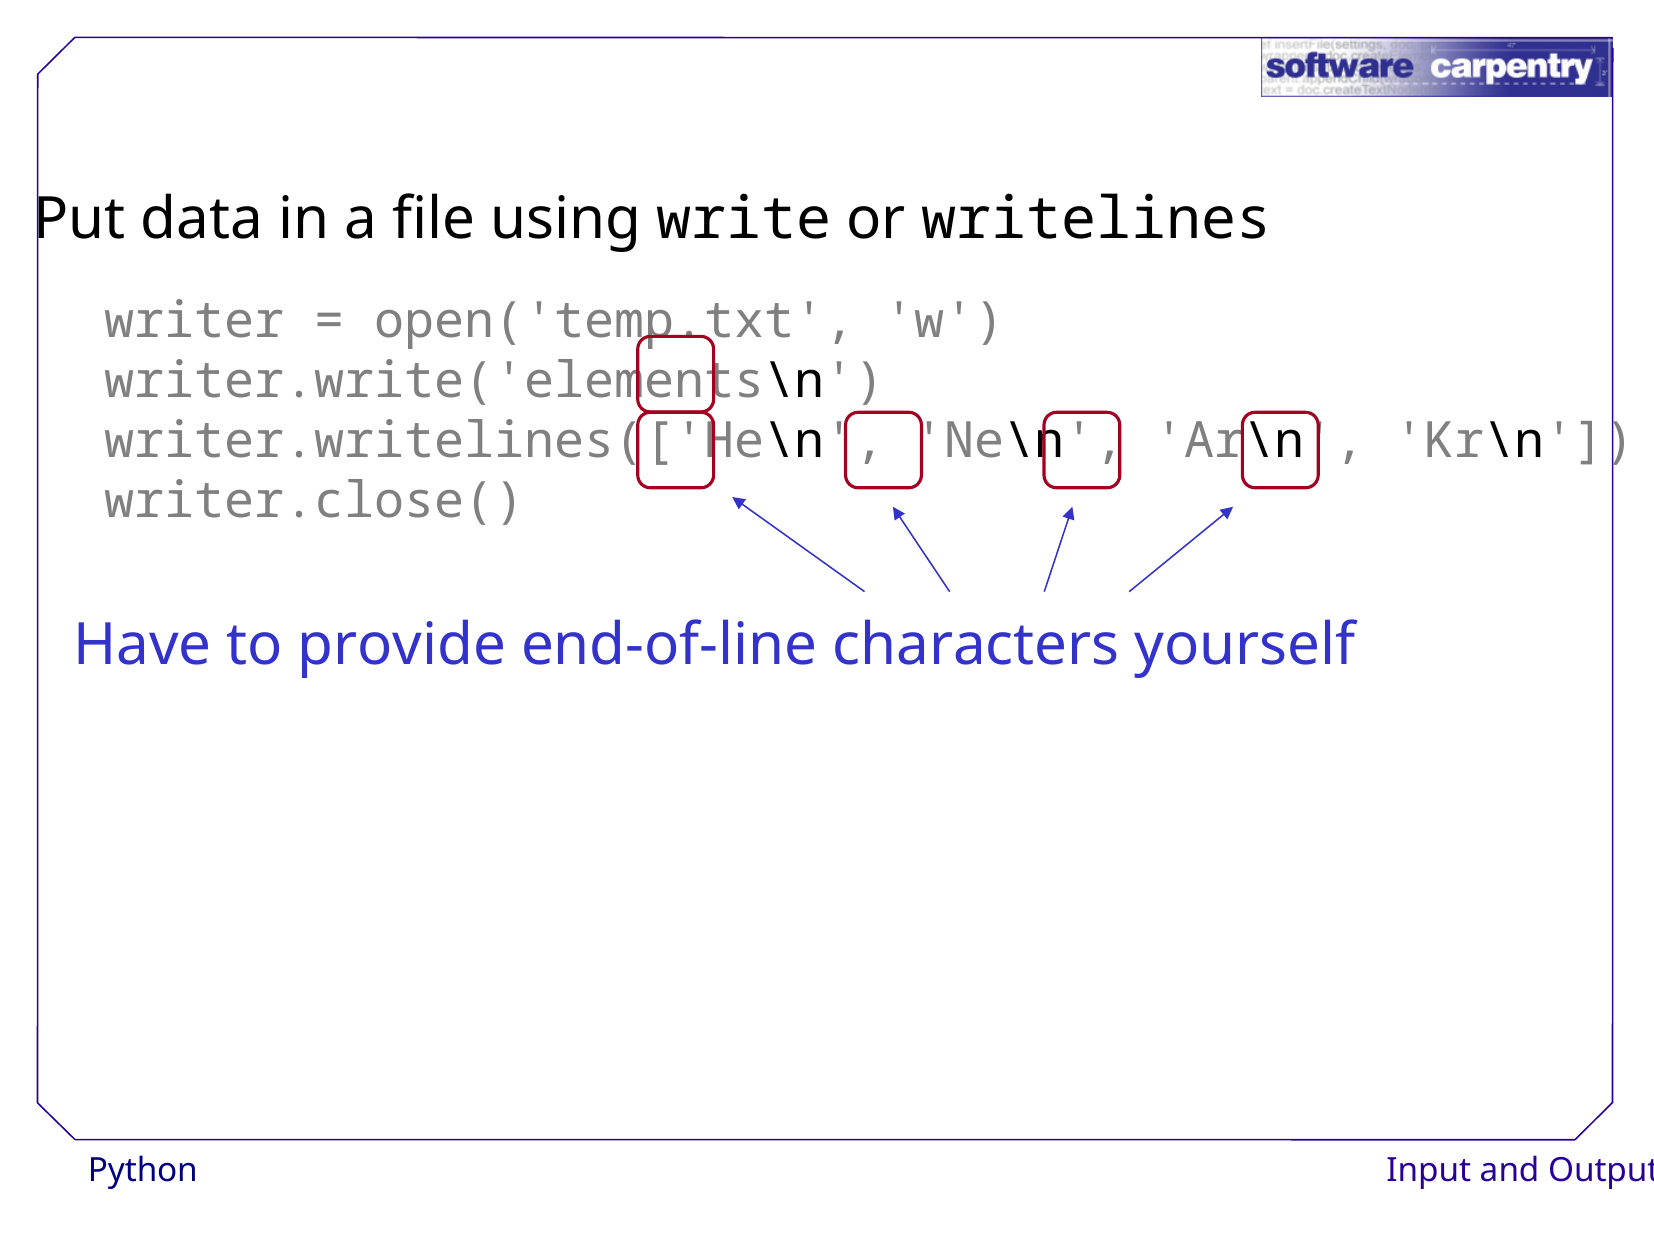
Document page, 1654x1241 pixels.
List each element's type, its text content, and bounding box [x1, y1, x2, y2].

text_box writer = open('temp.txt', 'w') writer.write('elements\n') writer.writelines(['He\n', 'Ne\n', 'Ar\n', 'Kr\n']) writer.close() [89, 279, 1512, 554]
text_box Have to provide end-of-line characters yourself [58, 563, 1521, 684]
picture [1261, 39, 1613, 97]
text_box Put data in a file using write or writelines [18, 138, 1437, 259]
